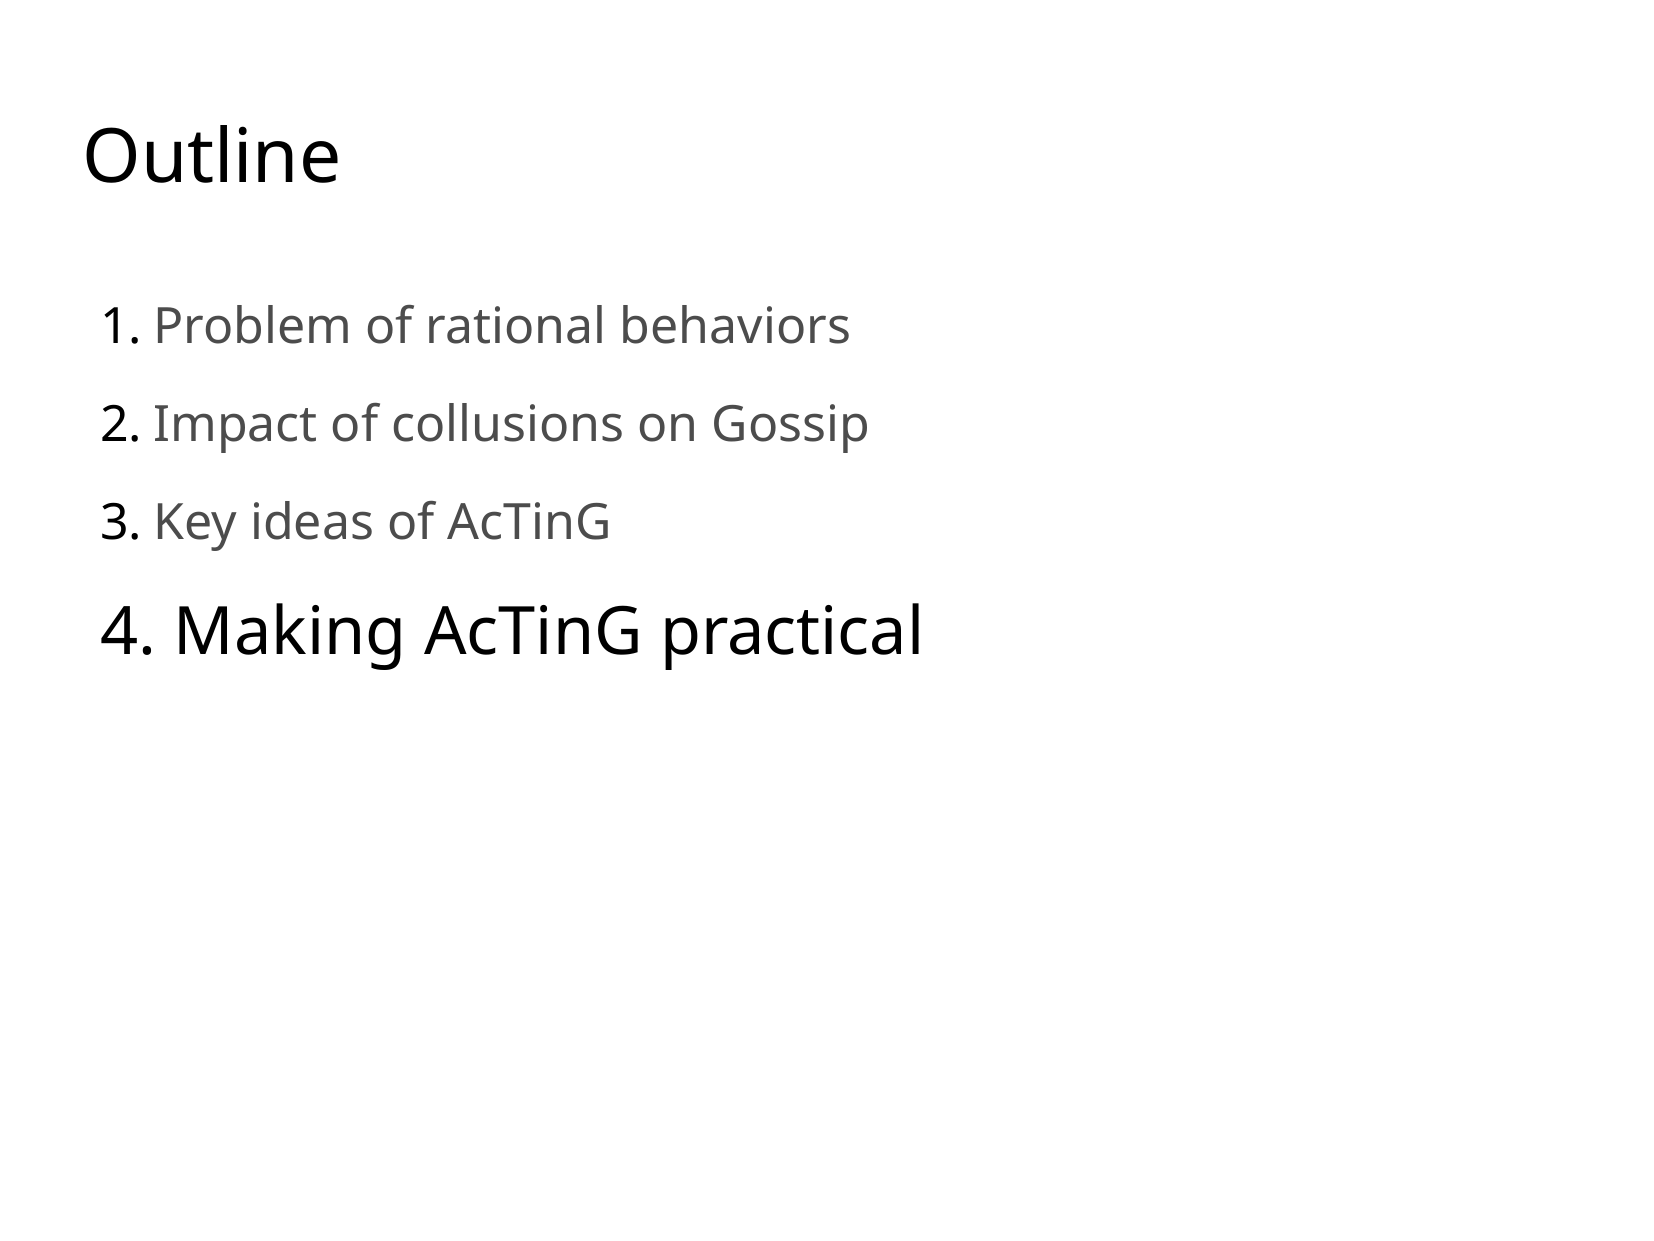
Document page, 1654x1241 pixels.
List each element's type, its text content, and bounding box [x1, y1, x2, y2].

title Outline [82, 49, 1571, 257]
list Problem of rational behaviors Impact of collusions on Gossip Key ideas of AcTinG Making AcTinG practical [82, 290, 1538, 1010]
